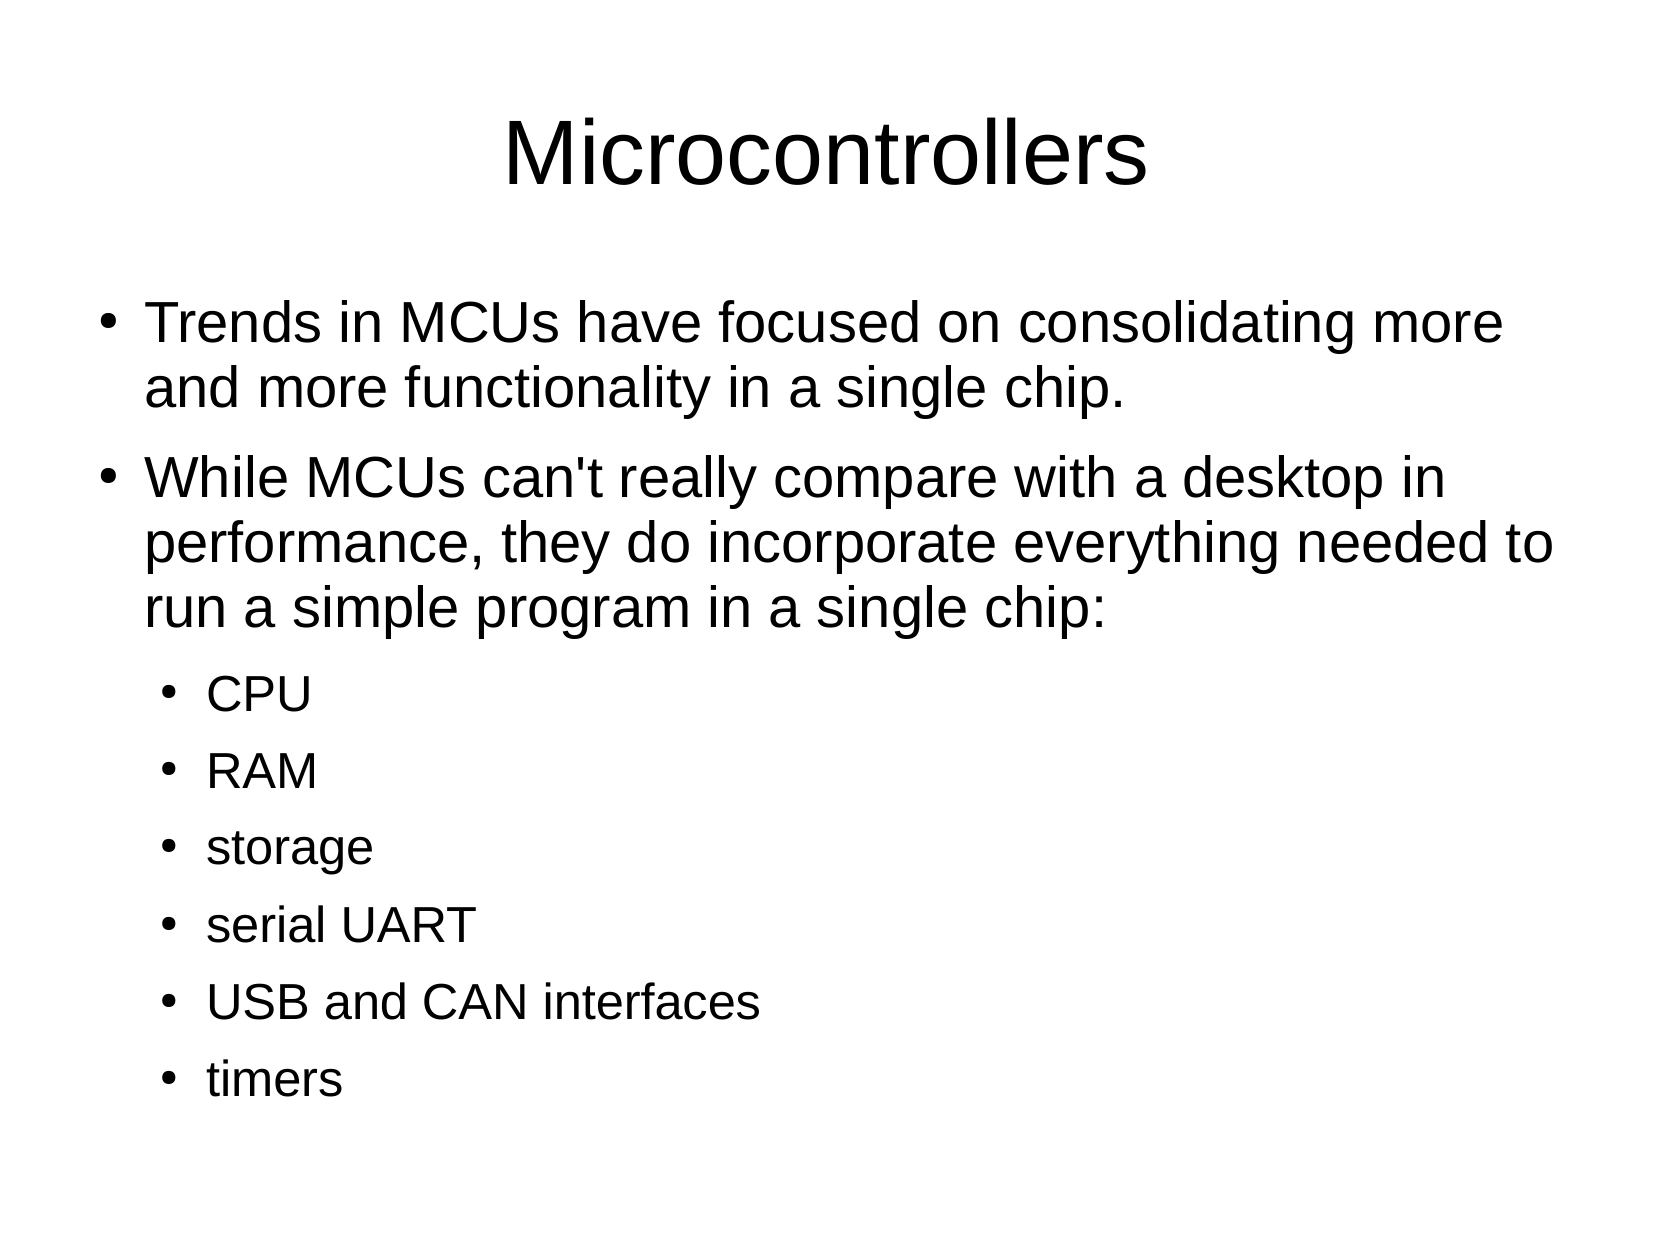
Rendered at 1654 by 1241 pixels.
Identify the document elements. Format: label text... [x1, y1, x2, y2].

title Microcontrollers [82, 56, 1571, 250]
list Trends in MCUs have focused on consolidating more and more functionality in a single chip. While MCUs can't really compare with a desktop in performance, they do incorporate everything needed to run a simple program in a single chip: CPU RAM storage serial UART USB and CAN interfaces timers [82, 290, 1571, 1109]
